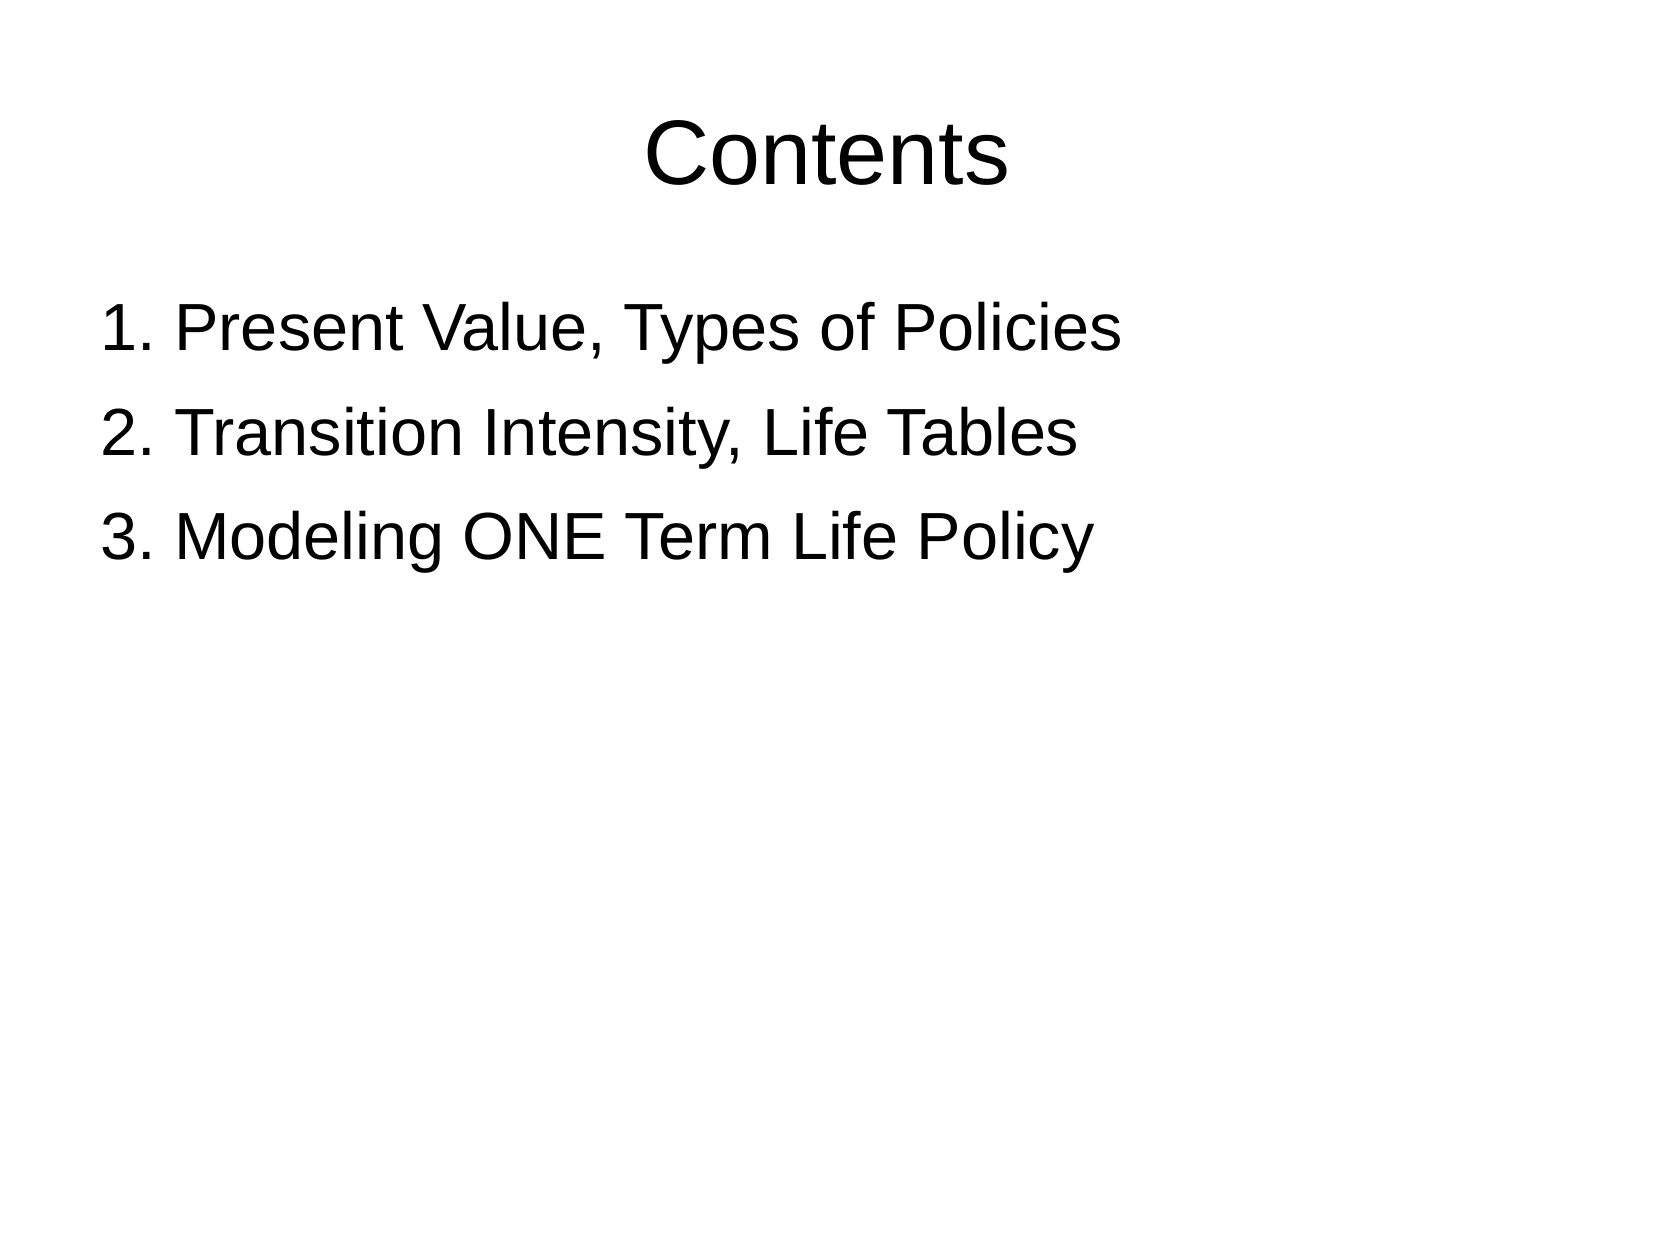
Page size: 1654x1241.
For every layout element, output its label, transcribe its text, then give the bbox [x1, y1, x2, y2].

title Contents [82, 49, 1571, 257]
list Present Value, Types of Policies Transition Intensity, Life Tables Modeling ONE Term Life Policy [82, 290, 1571, 1010]
